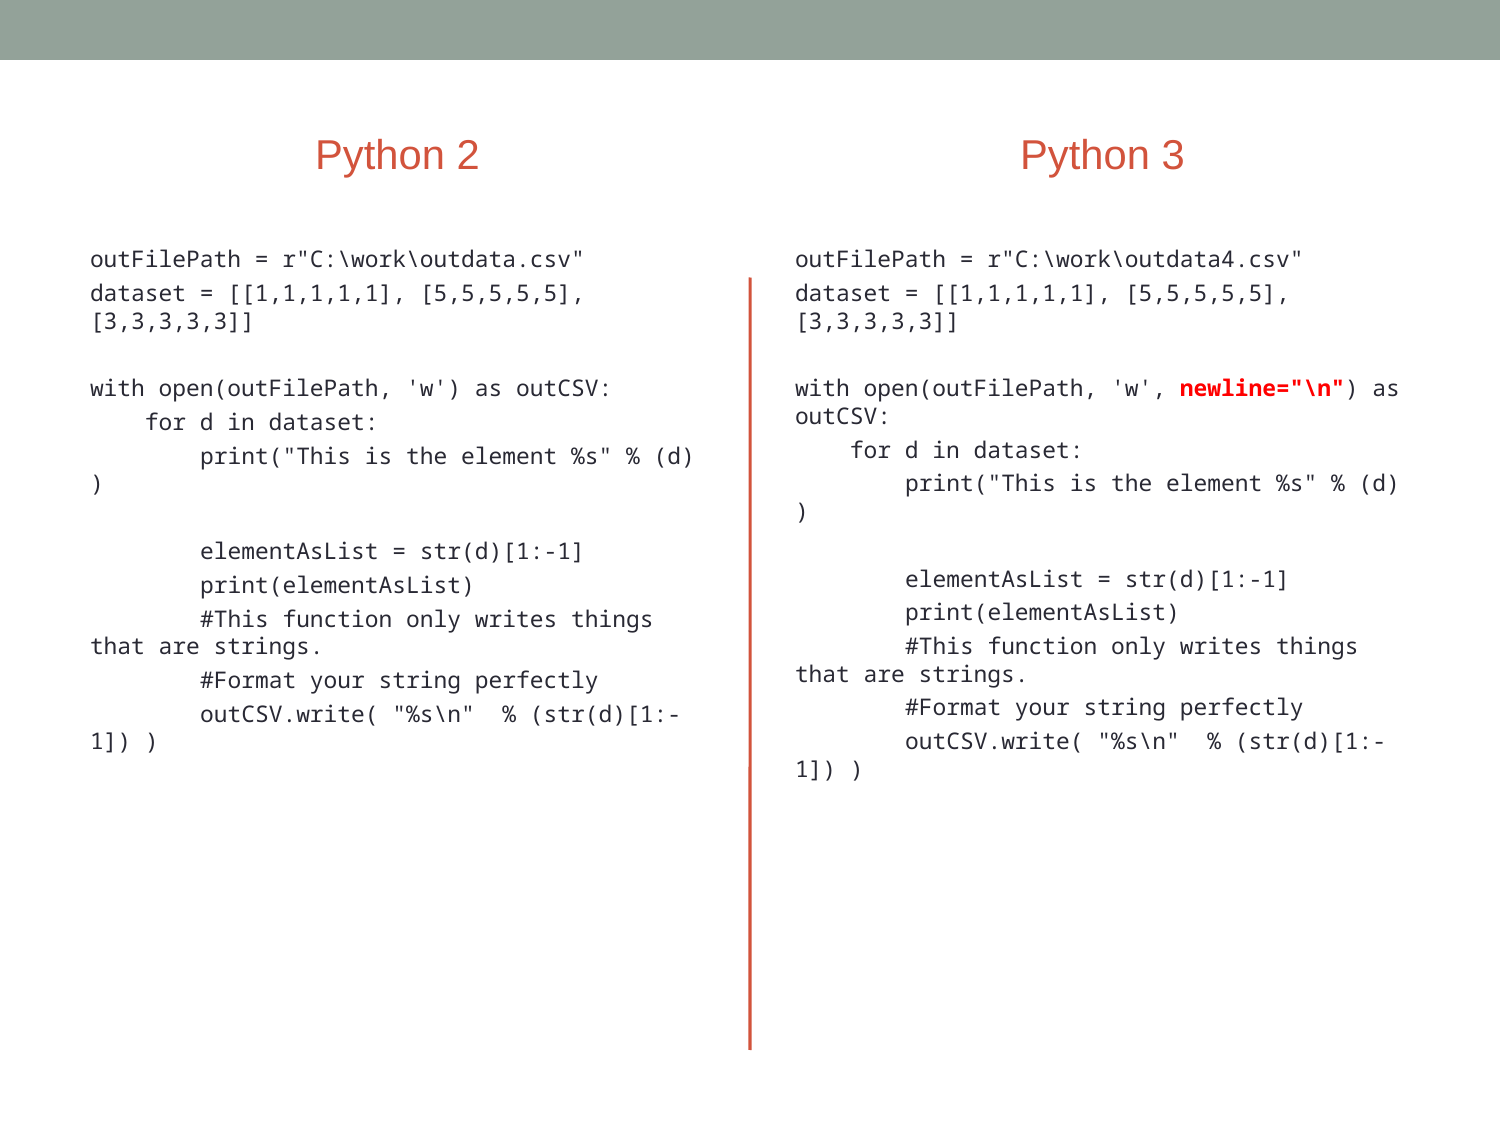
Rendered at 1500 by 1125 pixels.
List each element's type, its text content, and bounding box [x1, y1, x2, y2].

list Python 3 [780, 99, 1426, 205]
list outFilePath = r"C:\work\outdata.csv" dataset = [[1,1,1,1,1], [5,5,5,5,5], [3,3,3,3,3]] with open(outFilePath, 'w') as outCSV: for d in dataset: print("This is the element %s" % (d) ) elementAsList = str(d)[1:-1] print(elementAsList) #This function only writes things that are strings. #Format your string perfectly outCSV.write( "%s\n" % (str(d)[1:-1]) ) [75, 237, 721, 1049]
list outFilePath = r"C:\work\outdata4.csv" dataset = [[1,1,1,1,1], [5,5,5,5,5], [3,3,3,3,3]] with open(outFilePath, 'w', newline="\n") as outCSV: for d in dataset: print("This is the element %s" % (d) ) elementAsList = str(d)[1:-1] print(elementAsList) #This function only writes things that are strings. #Format your string perfectly outCSV.write( "%s\n" % (str(d)[1:-1]) ) [780, 237, 1426, 1049]
list Python 2 [75, 99, 721, 205]
